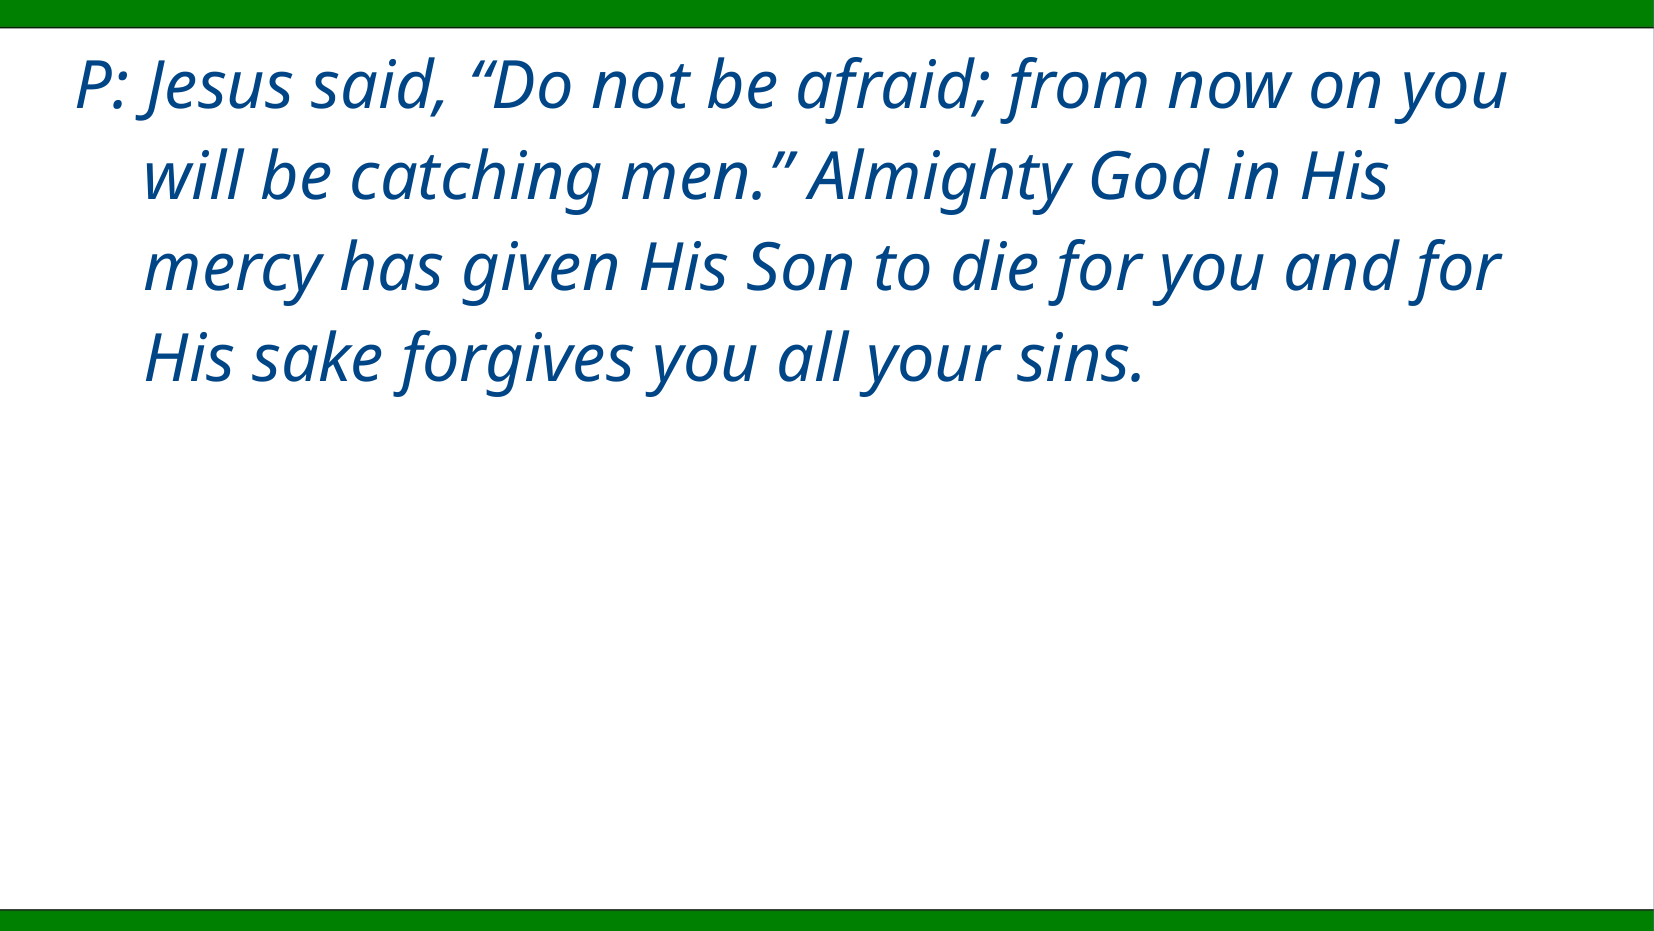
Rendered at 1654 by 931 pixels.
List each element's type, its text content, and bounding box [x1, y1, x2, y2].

picture [0, 0, 1654, 931]
text_box P: Jesus said, “Do not be afraid; from now on you will be catching men.” Almighty God in His mercy has given His Son to die for you and for His sake forgives you all your sins. [60, 30, 1576, 400]
